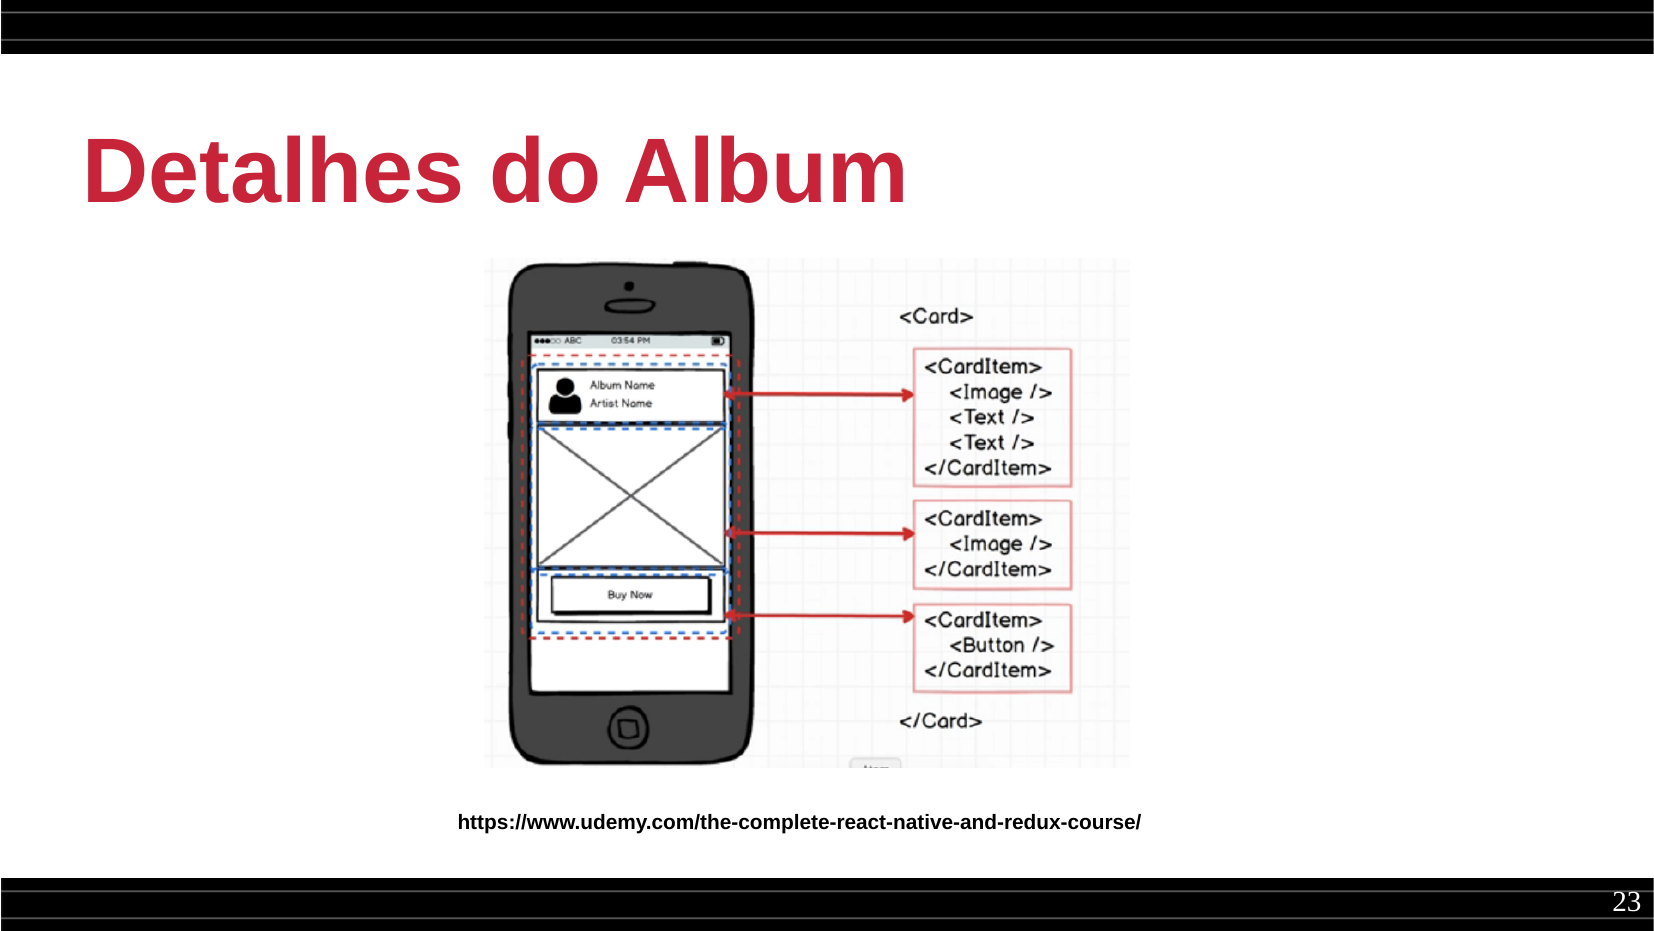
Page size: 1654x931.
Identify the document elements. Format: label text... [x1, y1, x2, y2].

title Detalhes do Album [82, 92, 1571, 249]
picture [1, 0, 1654, 54]
picture [484, 258, 1130, 768]
text_box https://www.udemy.com/the-complete-react-native-and-redux-course/ [437, 803, 1204, 842]
picture [1, 878, 1654, 931]
